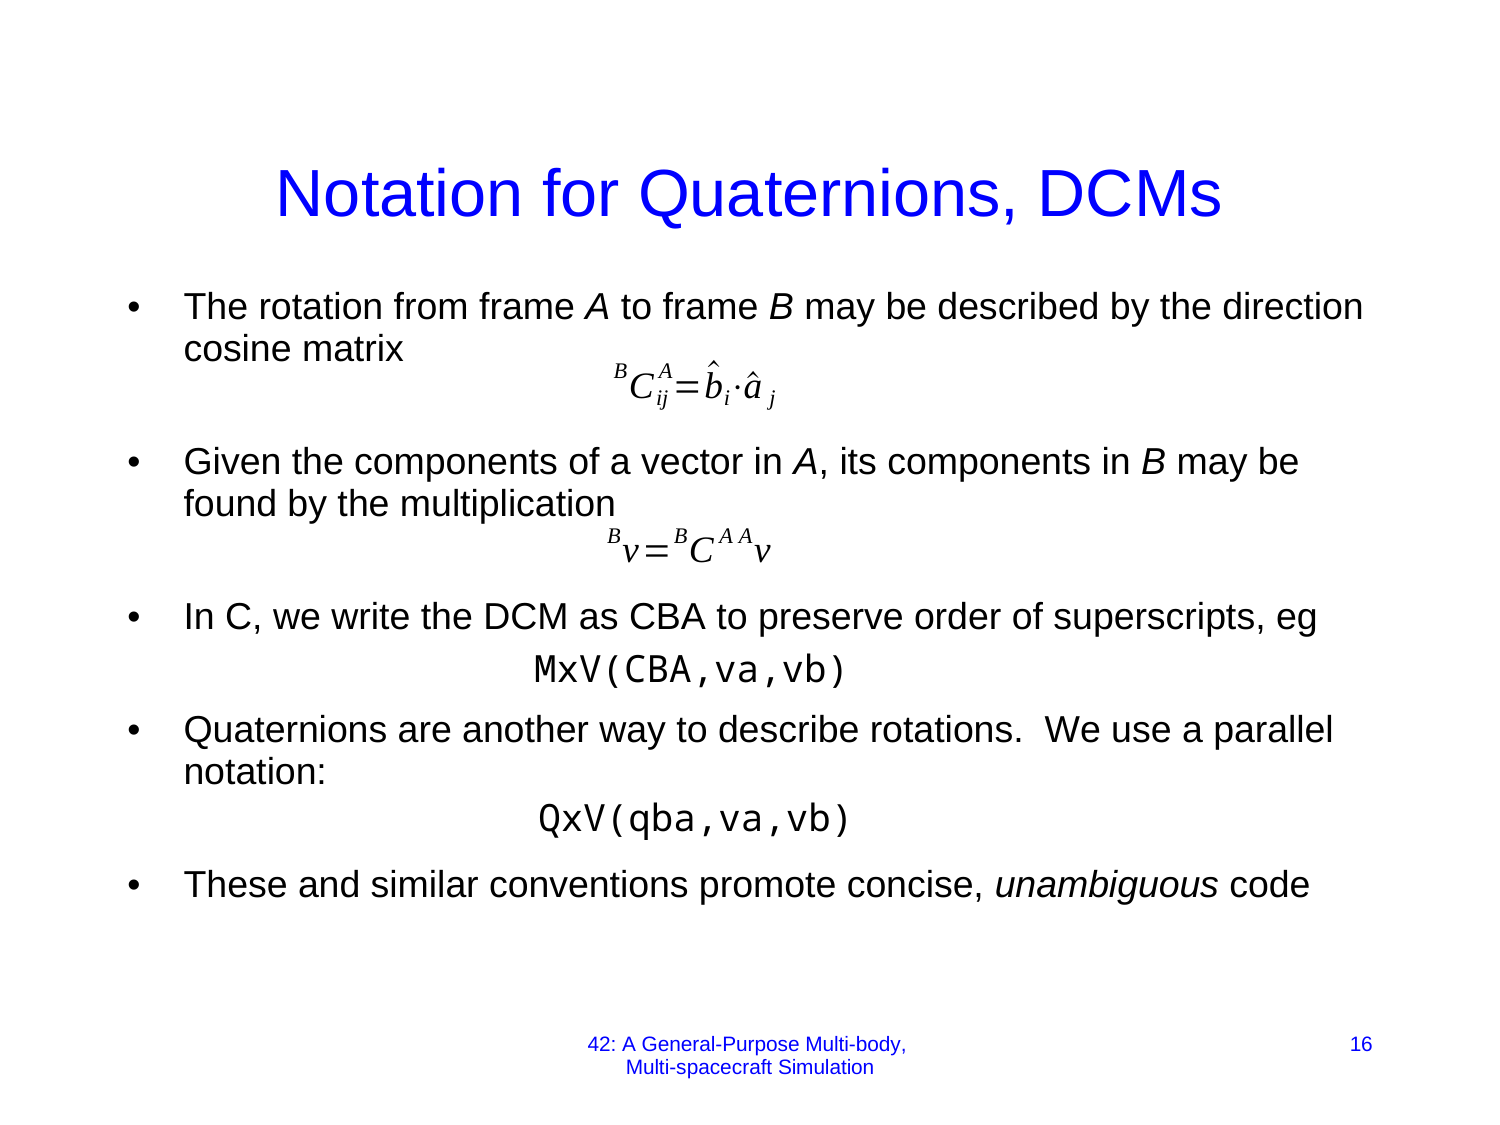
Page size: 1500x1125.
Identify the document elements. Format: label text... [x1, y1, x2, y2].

text_box MxV(CBA,va,vb) [519, 637, 865, 698]
chart [606, 358, 782, 411]
text_box QxV(qba,va,vb) [523, 786, 869, 847]
list The rotation from frame A to frame B may be described by the direction cosine matrix Given the components of a vector in A, its components in B may be found by the multiplication In C, we write the DCM as CBA to preserve order of superscripts, eg Quaternions are another way to describe rotations. We use a parallel notation: These and similar conventions promote concise, unambiguous code [112, 277, 1388, 1021]
title Notation for Quaternions, DCMs [112, 99, 1388, 277]
chart [599, 523, 777, 571]
